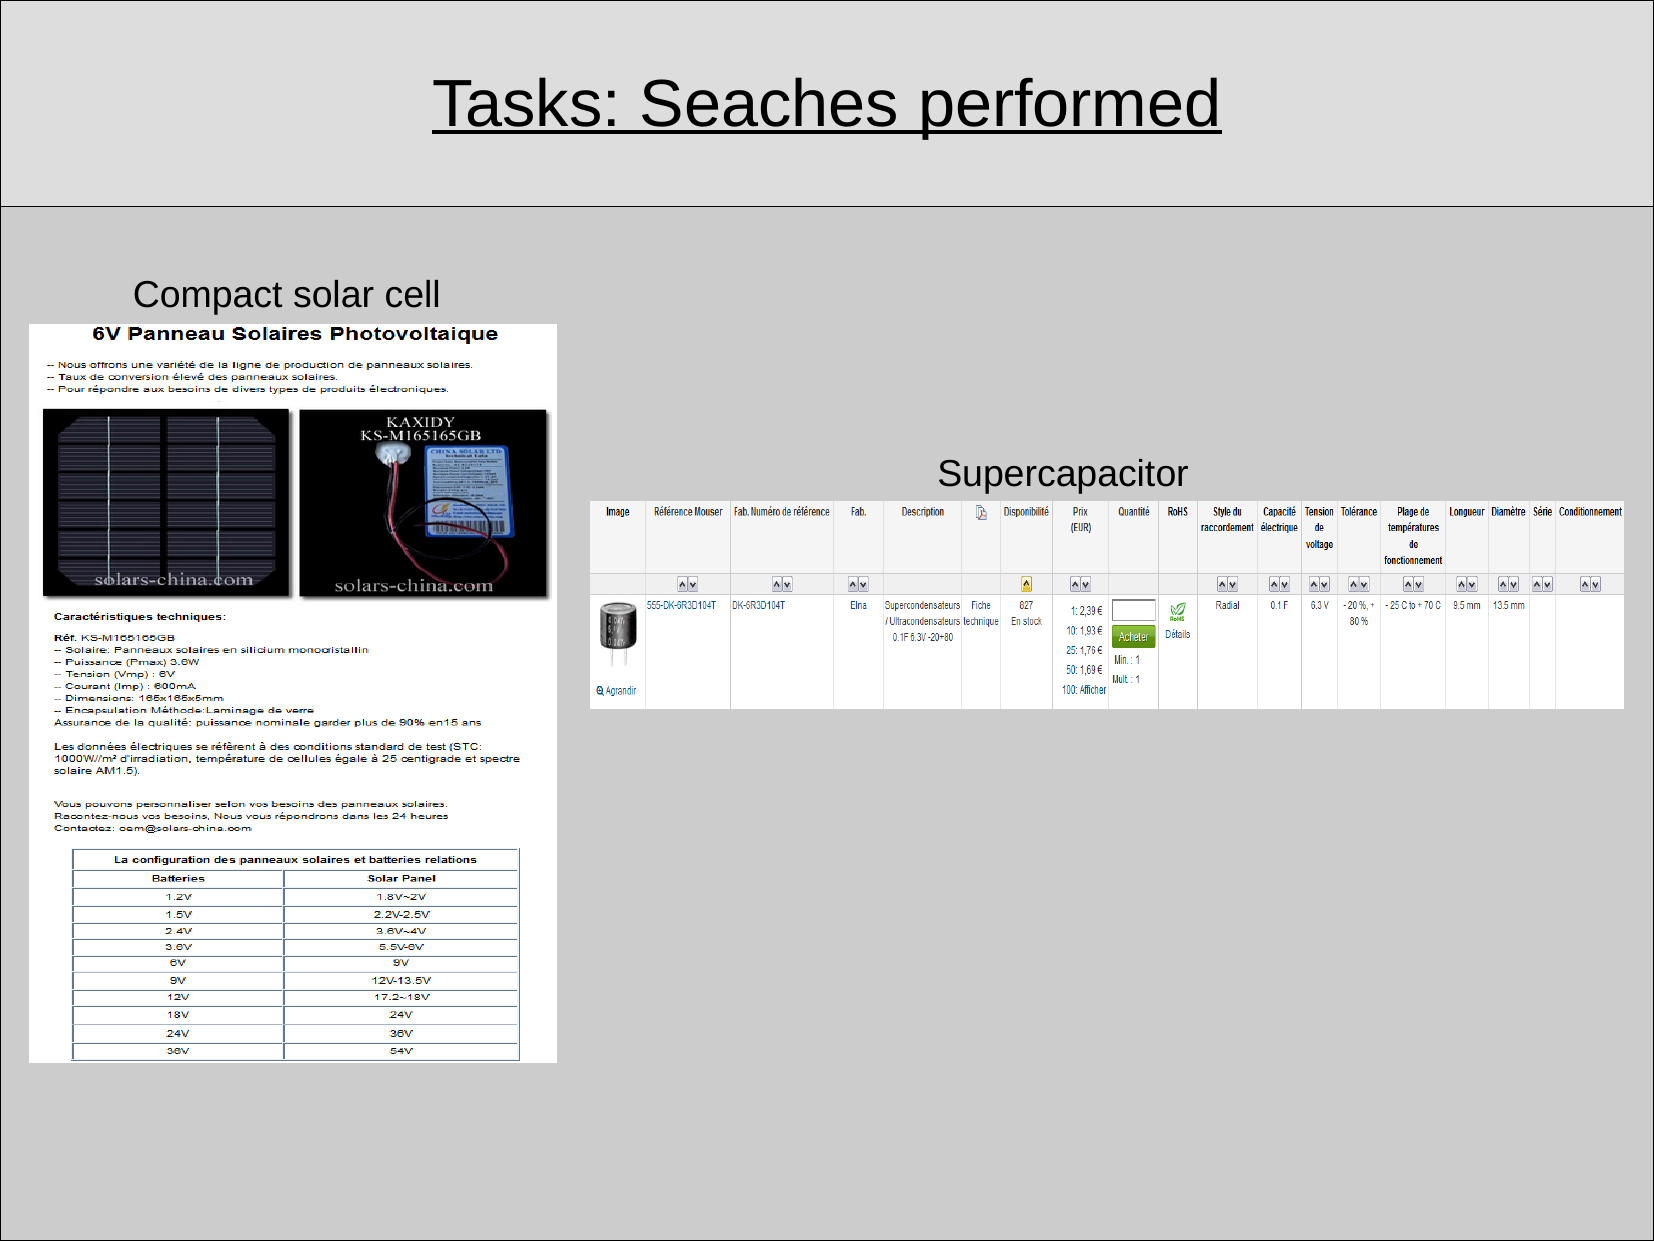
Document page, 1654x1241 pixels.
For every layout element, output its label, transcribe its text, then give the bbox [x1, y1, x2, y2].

text_box [0, 207, 1654, 1240]
picture [590, 501, 1624, 709]
picture [29, 324, 557, 1063]
text_box Compact solar cell [118, 265, 473, 323]
text_box Tasks: Seaches performed [0, 0, 1654, 207]
text_box Supercapacitor [856, 445, 1270, 502]
